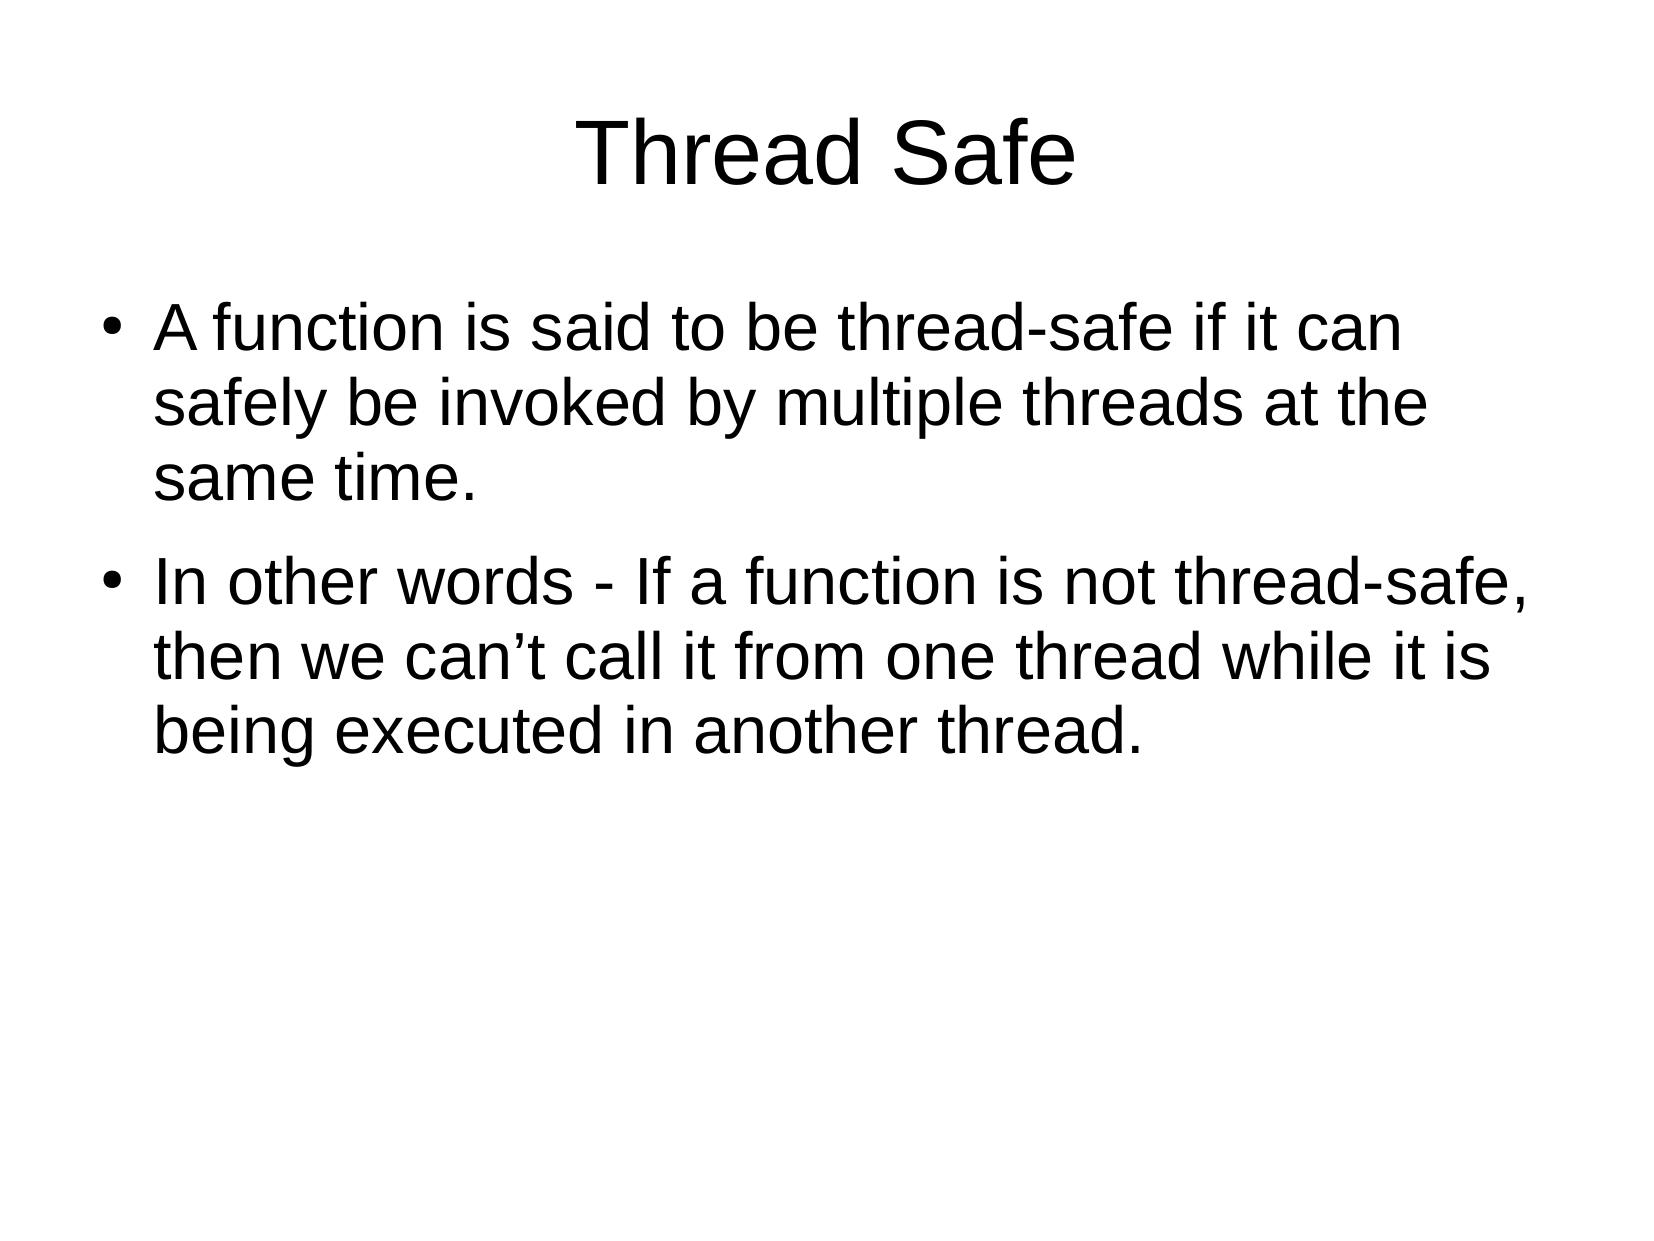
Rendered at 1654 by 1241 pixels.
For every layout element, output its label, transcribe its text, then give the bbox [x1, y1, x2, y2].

title Thread Safe [82, 49, 1571, 257]
list A function is said to be thread-safe if it can safely be invoked by multiple threads at the same time. In other words - If a function is not thread-safe, then we can’t call it from one thread while it is being executed in another thread. [82, 290, 1571, 1010]
